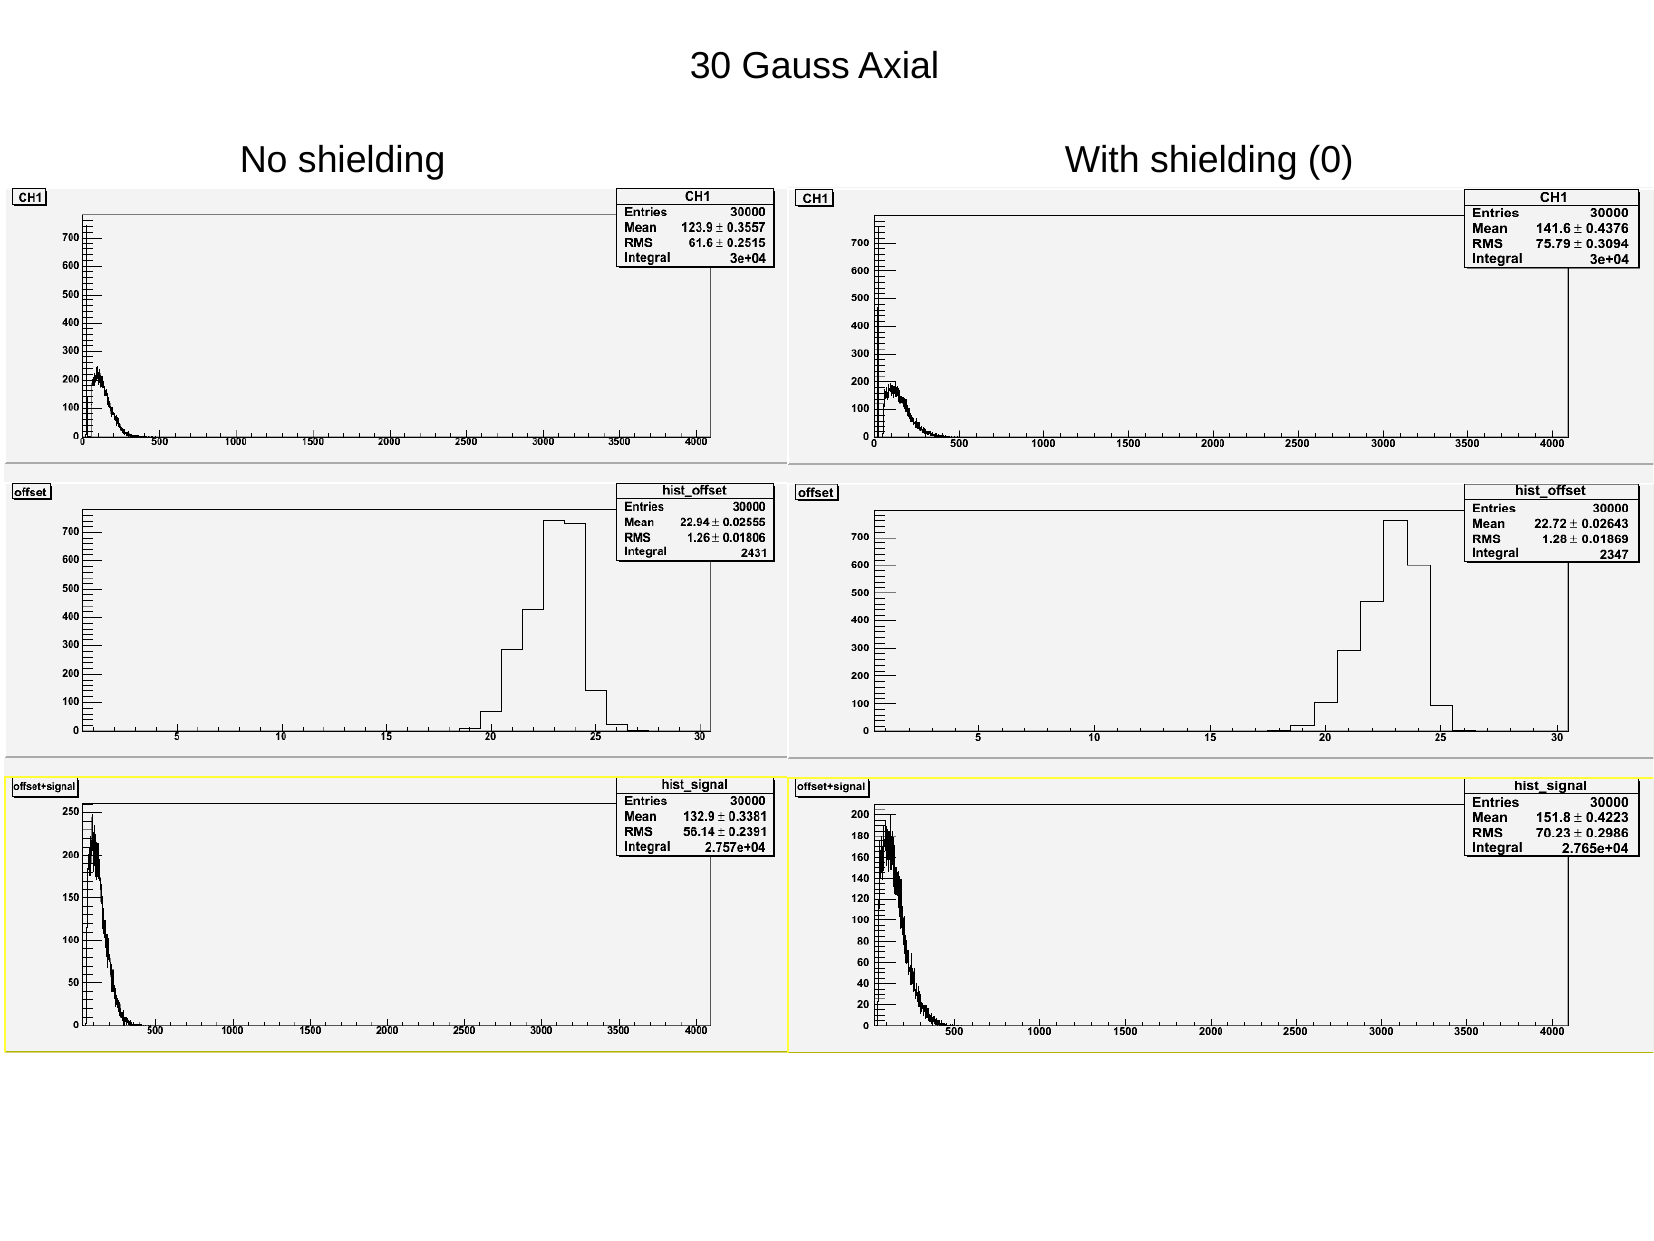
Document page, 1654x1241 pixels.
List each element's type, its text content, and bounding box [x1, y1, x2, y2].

text_box With shielding (0) [1050, 130, 1388, 188]
picture [4, 187, 1654, 1053]
text_box 30 Gauss Axial [675, 37, 1126, 95]
text_box No shielding [225, 130, 563, 188]
